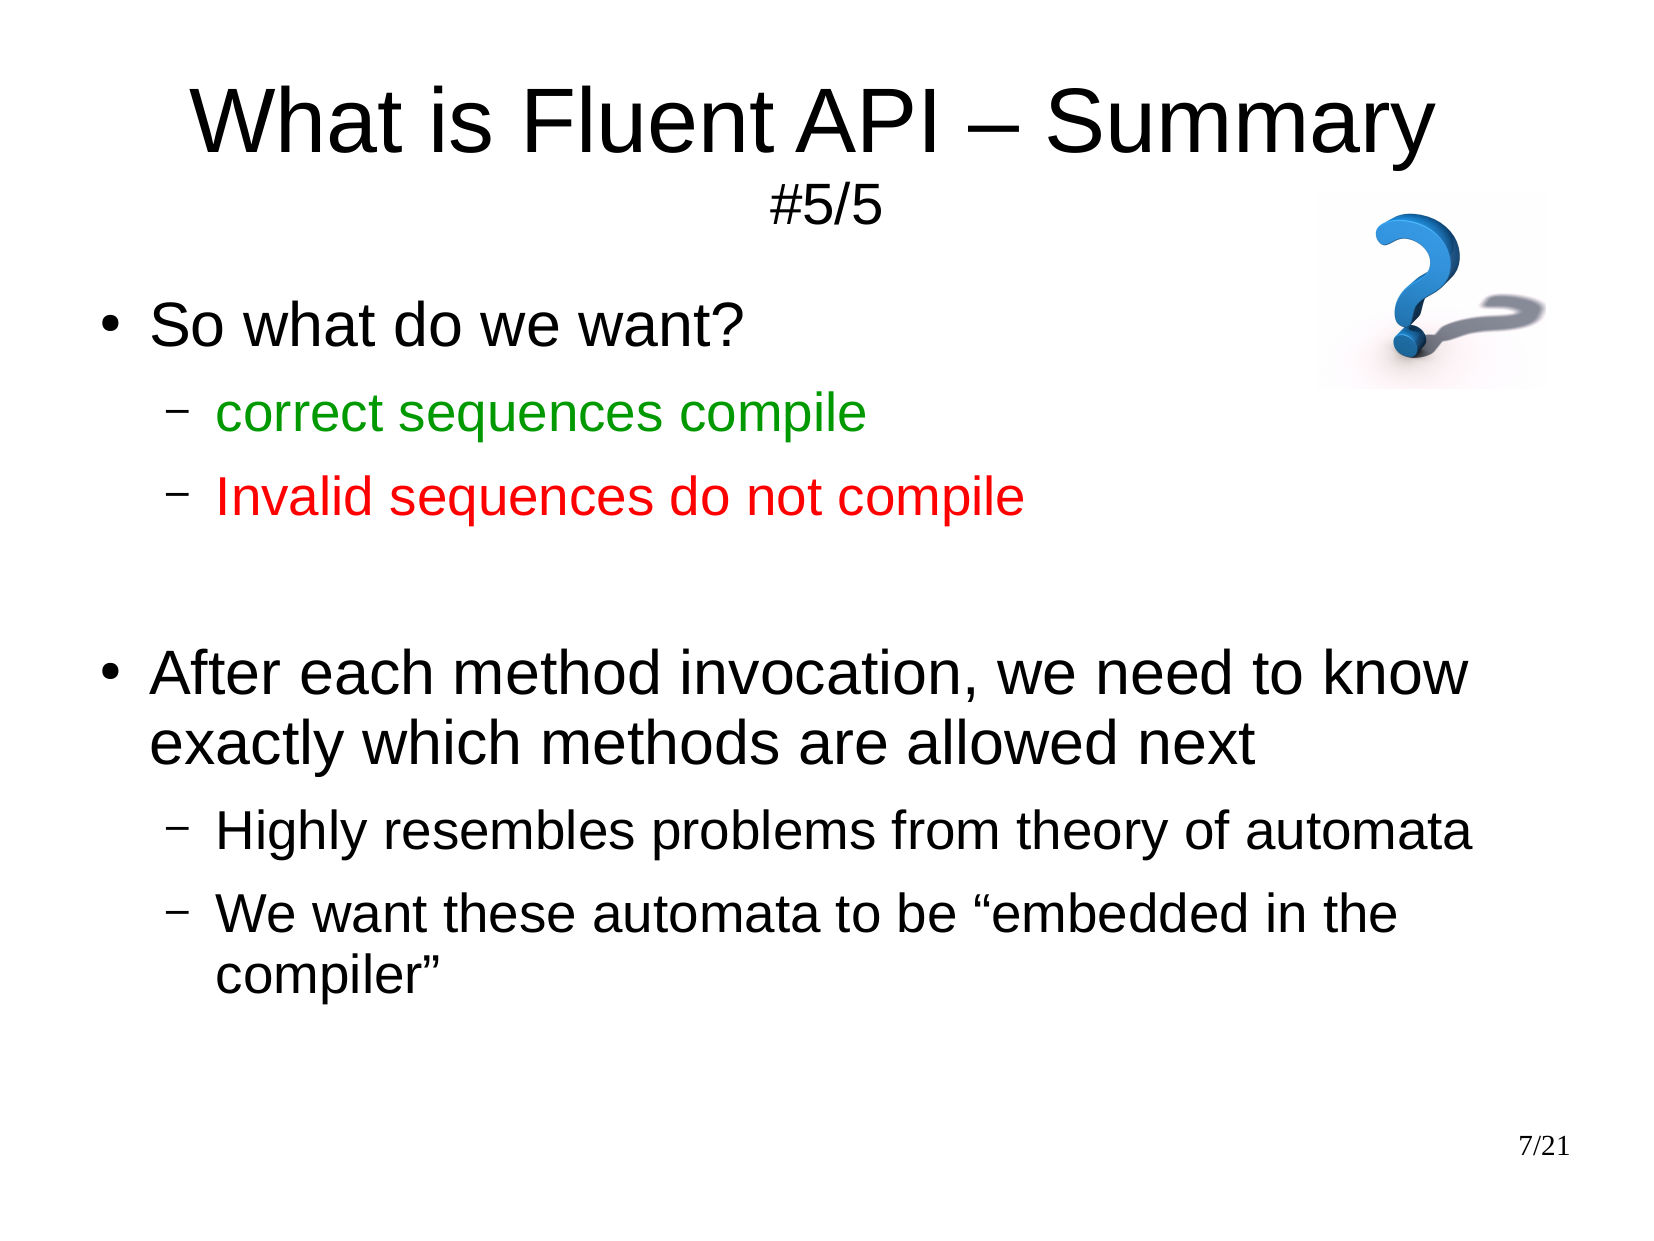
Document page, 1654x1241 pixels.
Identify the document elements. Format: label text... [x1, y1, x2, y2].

list So what do we want? correct sequences compile Invalid sequences do not compile After each method invocation, we need to know exactly which methods are allowed next Highly resembles problems from theory of automata We want these automata to be “embedded in the compiler” [82, 290, 1571, 1010]
title What is Fluent API – Summary #5/5 [82, 49, 1571, 257]
picture [1316, 193, 1546, 389]
